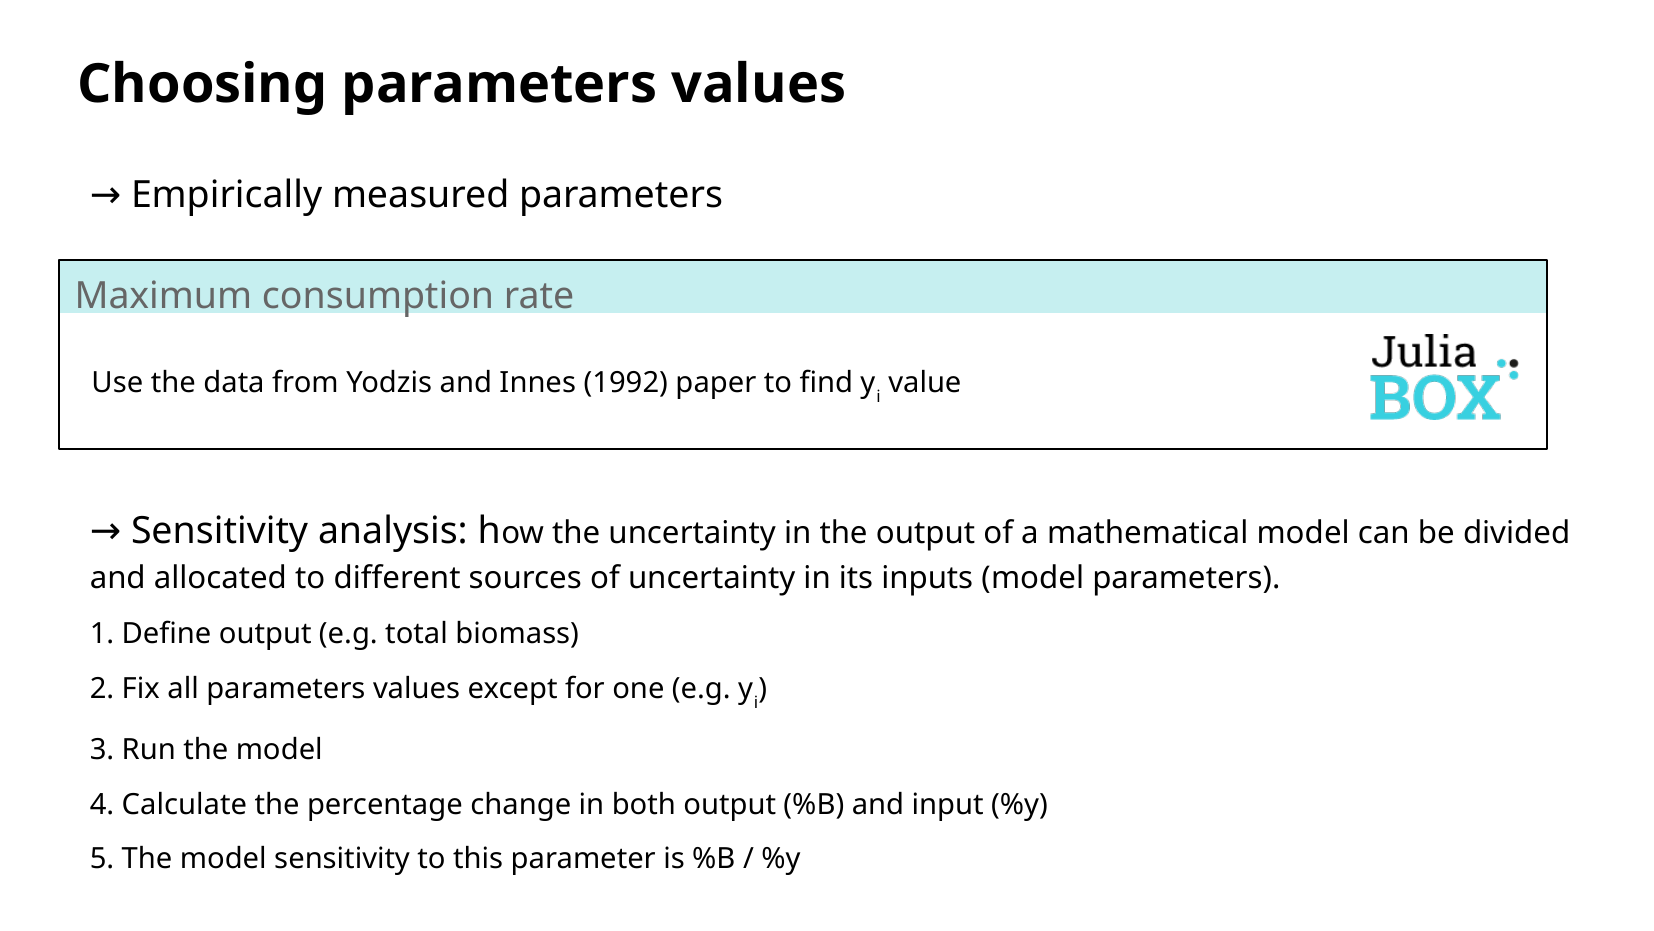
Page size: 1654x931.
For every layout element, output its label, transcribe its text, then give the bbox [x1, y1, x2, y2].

picture [1370, 334, 1519, 420]
text_box Use the data from Yodzis and Innes (1992) paper to find yi value [76, 354, 1329, 449]
text_box Maximum consumption rate [59, 259, 1548, 449]
text_box → Sensitivity analysis: how the uncertainty in the output of a mathematical model can be divided and allocated to different sources of uncertainty in its inputs (model parameters). 1. Define output (e.g. total biomass) 2. Fix all parameters values except for one (e.g. yi) 3. Run the model 4. Calculate the percentage change in both output (%B) and input (%y) 5. The model sensitivity to this parameter is %B / %y [75, 496, 1591, 931]
text_box Choosing parameters values [62, 36, 961, 121]
text_box → Empirically measured parameters [75, 159, 1591, 316]
